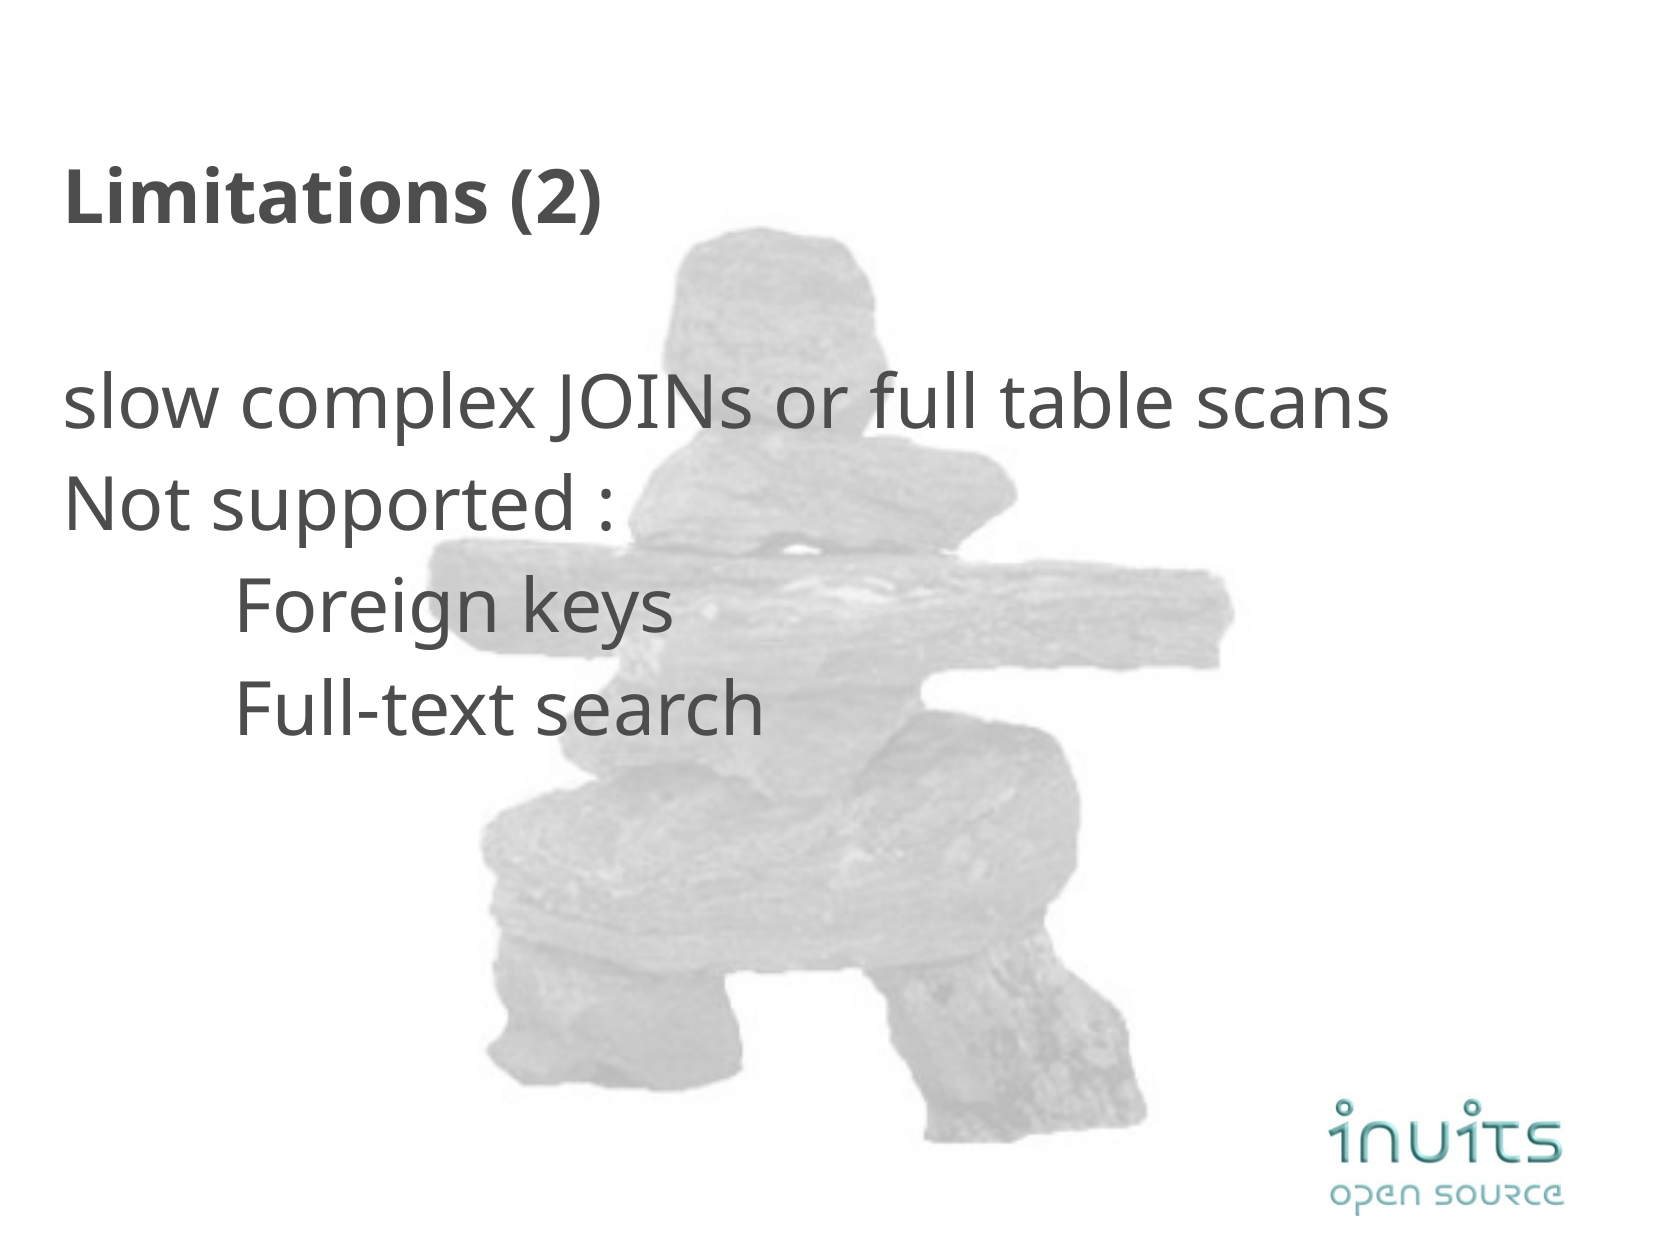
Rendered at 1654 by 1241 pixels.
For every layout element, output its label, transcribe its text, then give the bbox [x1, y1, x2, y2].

picture [1535, 1093, 1566, 1216]
text_box Limitations (2) slow complex JOINs or full table scans Not supported : Foreign keys Full-text search [47, 135, 1535, 1241]
